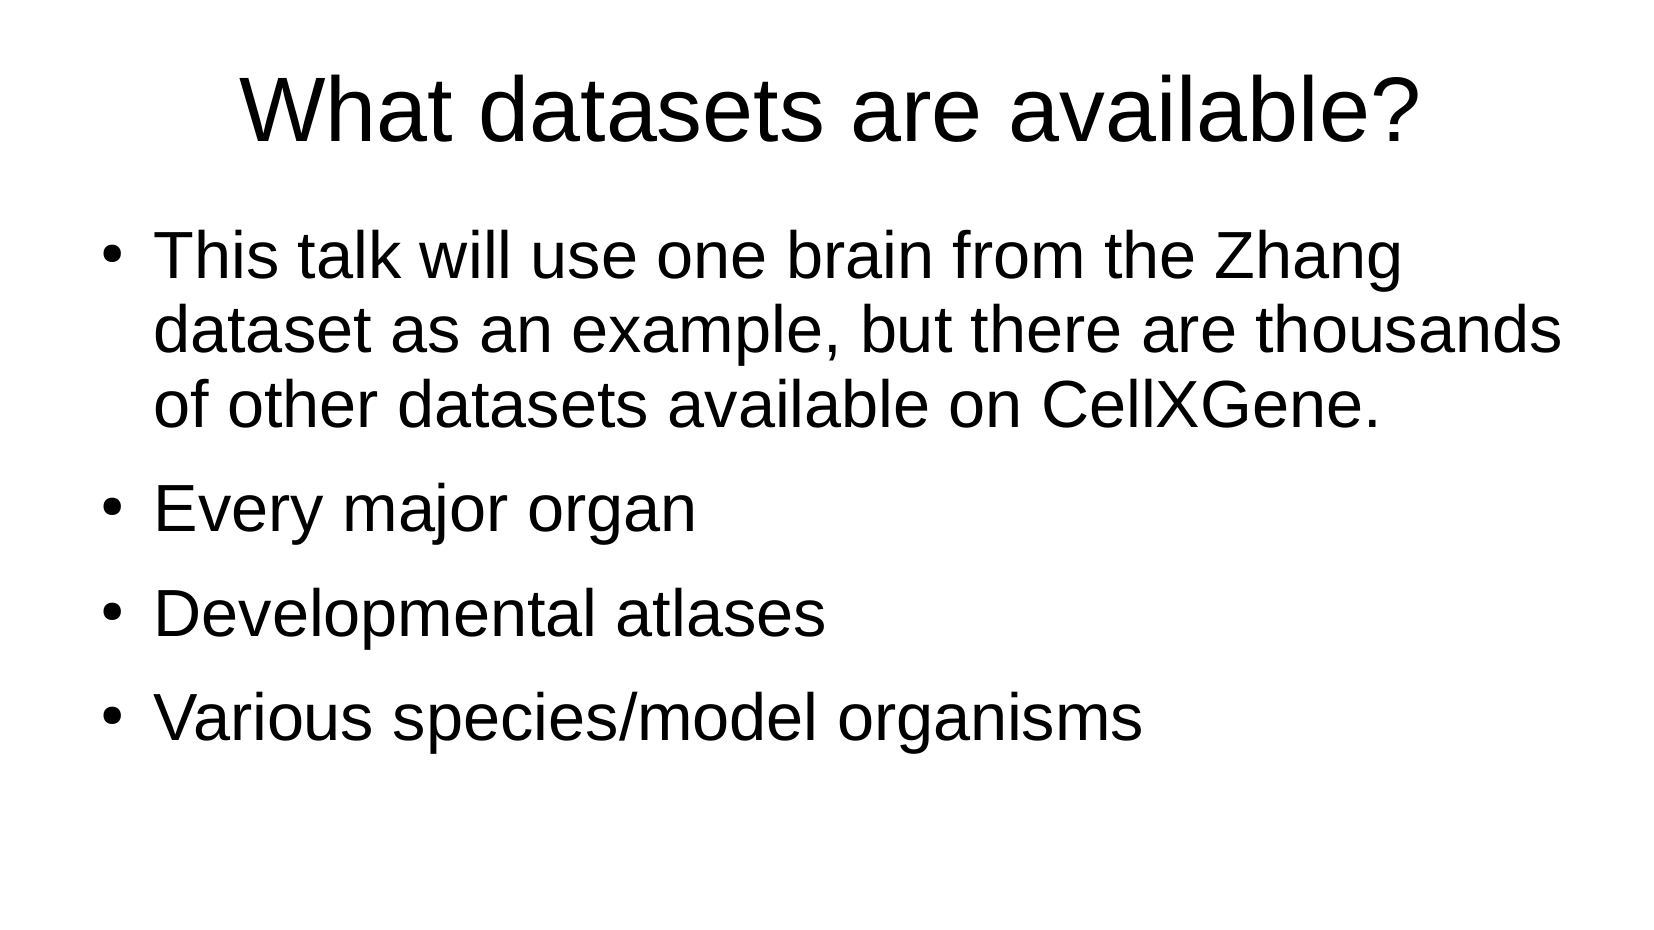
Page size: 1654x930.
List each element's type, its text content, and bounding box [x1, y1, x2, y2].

list This talk will use one brain from the Zhang dataset as an example, but there are thousands of other datasets available on CellXGene. Every major organ Developmental atlases Various species/model organisms [82, 217, 1571, 757]
title What datasets are available? [87, 32, 1576, 188]
